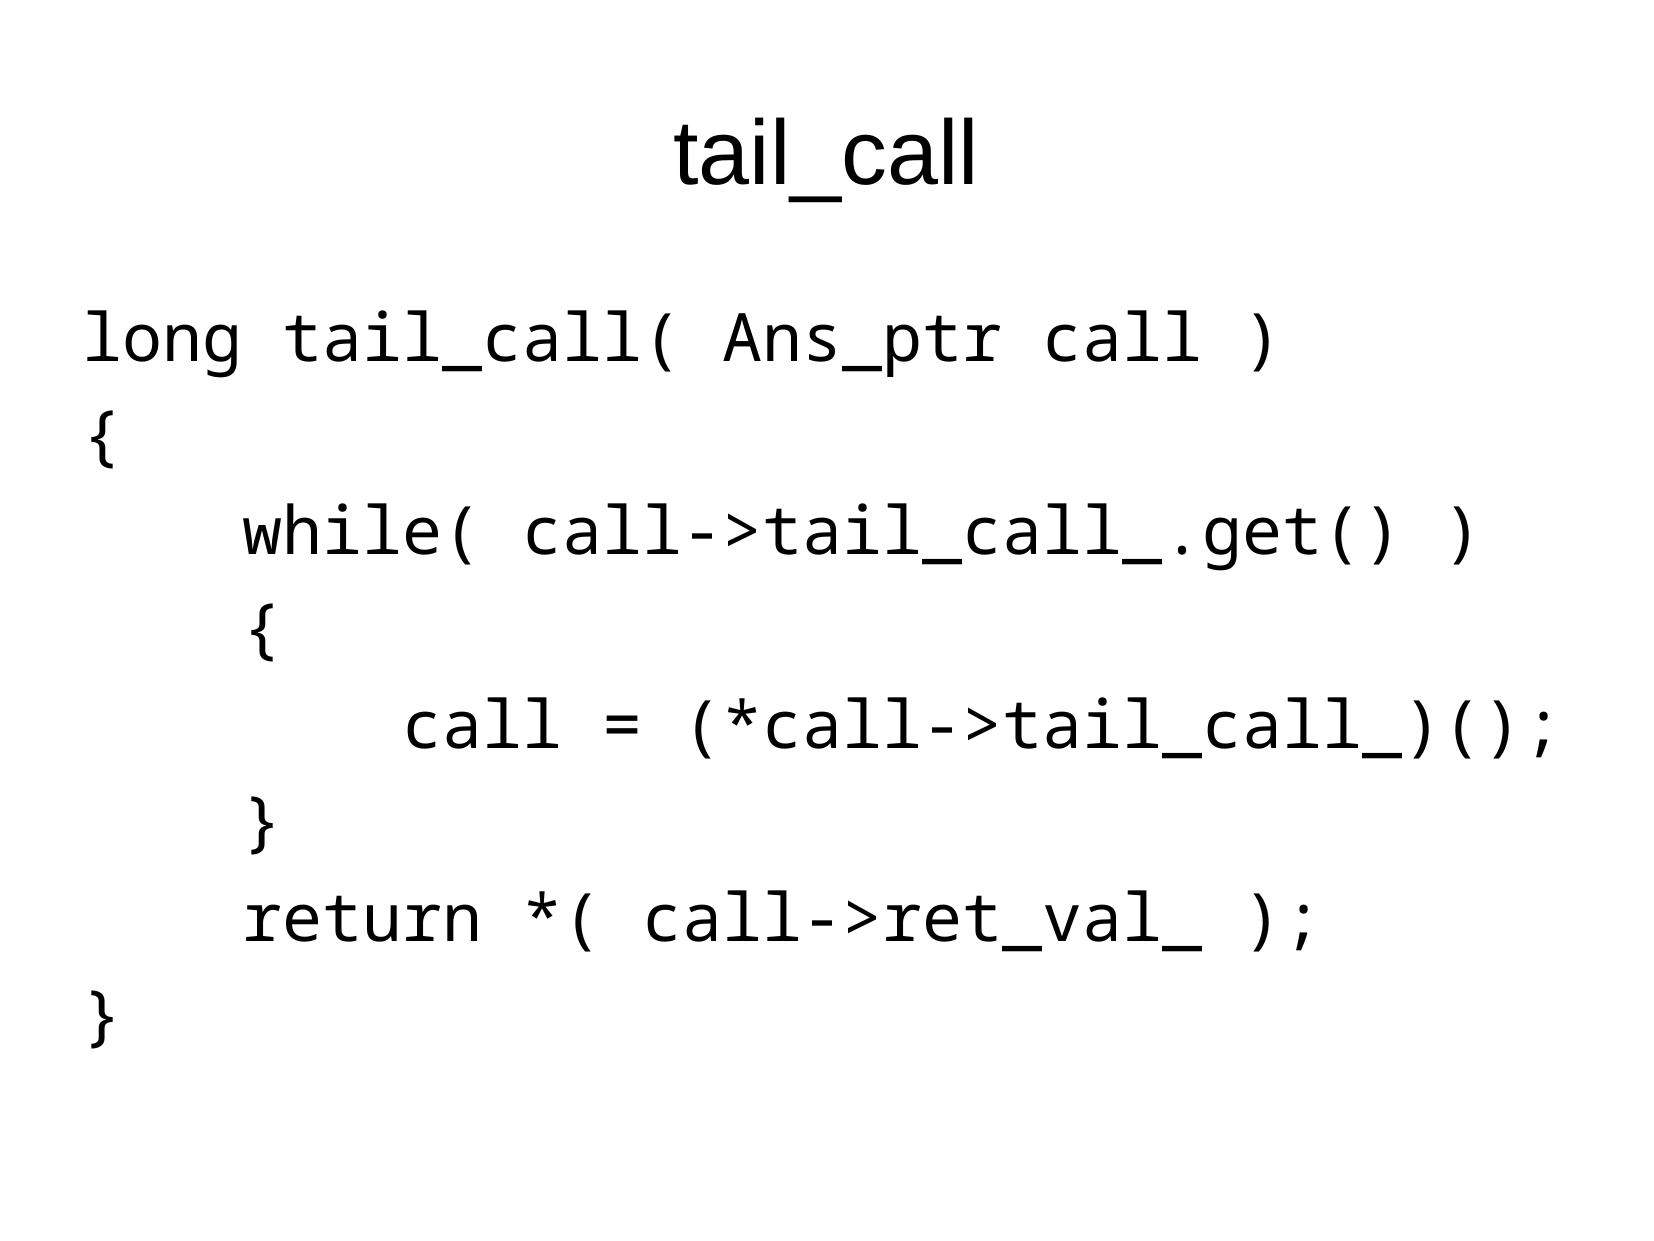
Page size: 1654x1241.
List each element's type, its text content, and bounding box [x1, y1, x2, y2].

title tail_call [82, 49, 1571, 257]
list long tail_call( Ans_ptr call ) { while( call->tail_call_.get() ) { call = (*call->tail_call_)(); } return *( call->ret_val_ ); } [82, 290, 1654, 1109]
